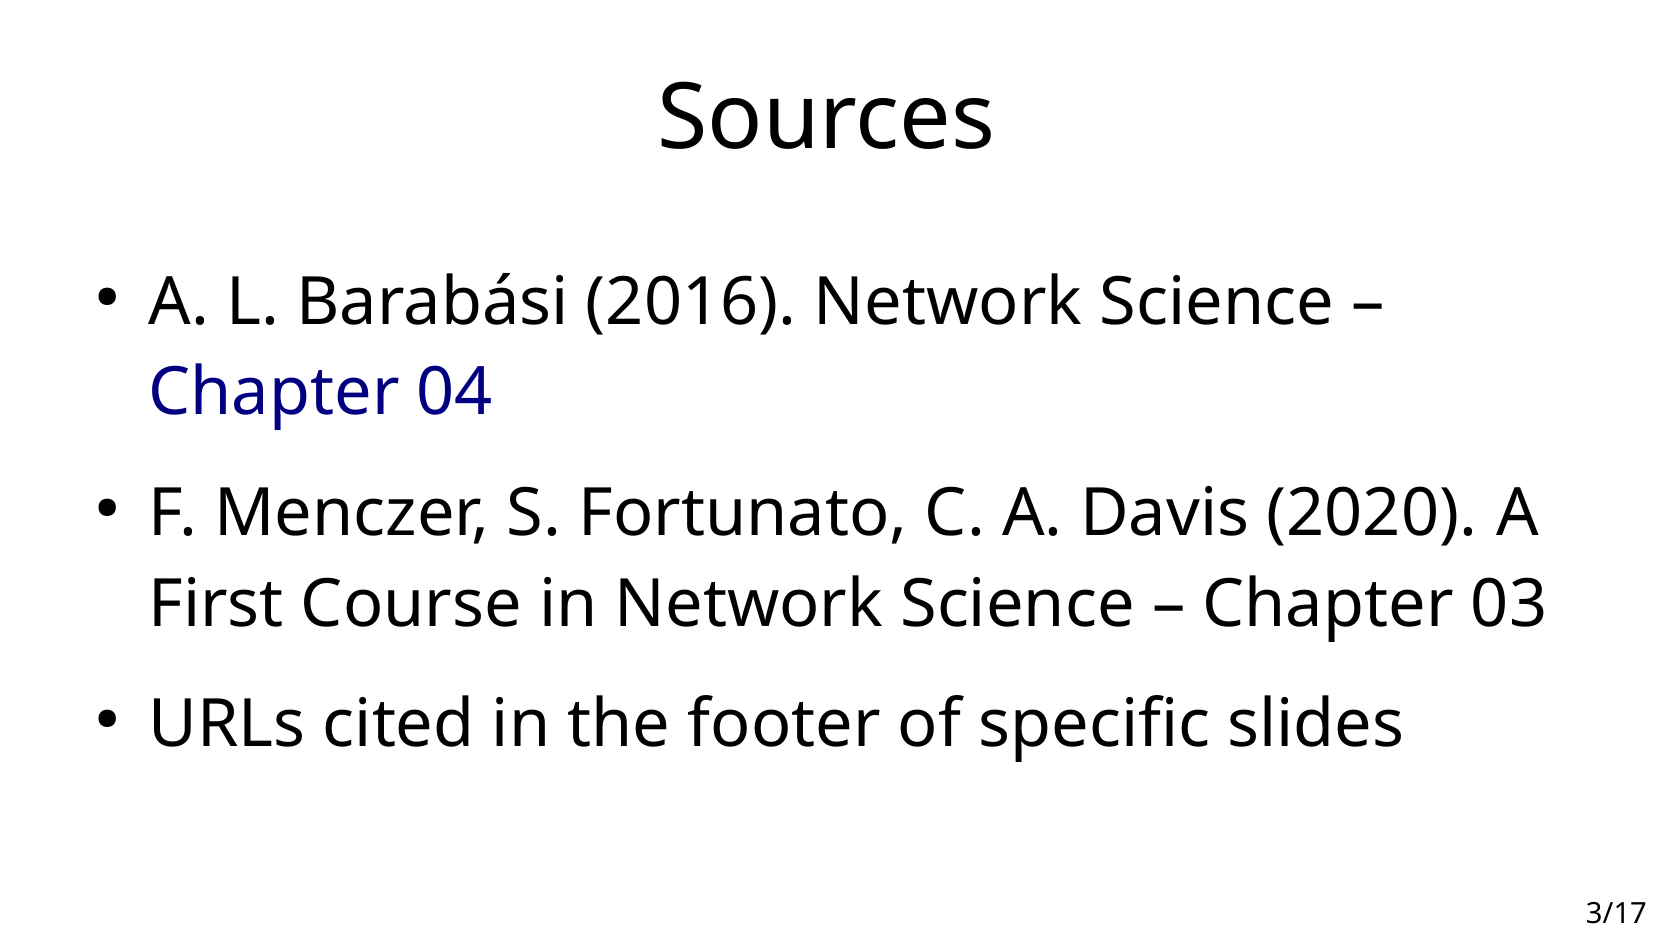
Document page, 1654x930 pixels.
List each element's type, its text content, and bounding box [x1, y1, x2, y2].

title Sources [82, 1, 1571, 225]
list A. L. Barabási (2016). Network Science – Chapter 04 F. Menczer, S. Fortunato, C. A. Davis (2020). A First Course in Network Science – Chapter 03 URLs cited in the footer of specific slides [77, 252, 1588, 793]
